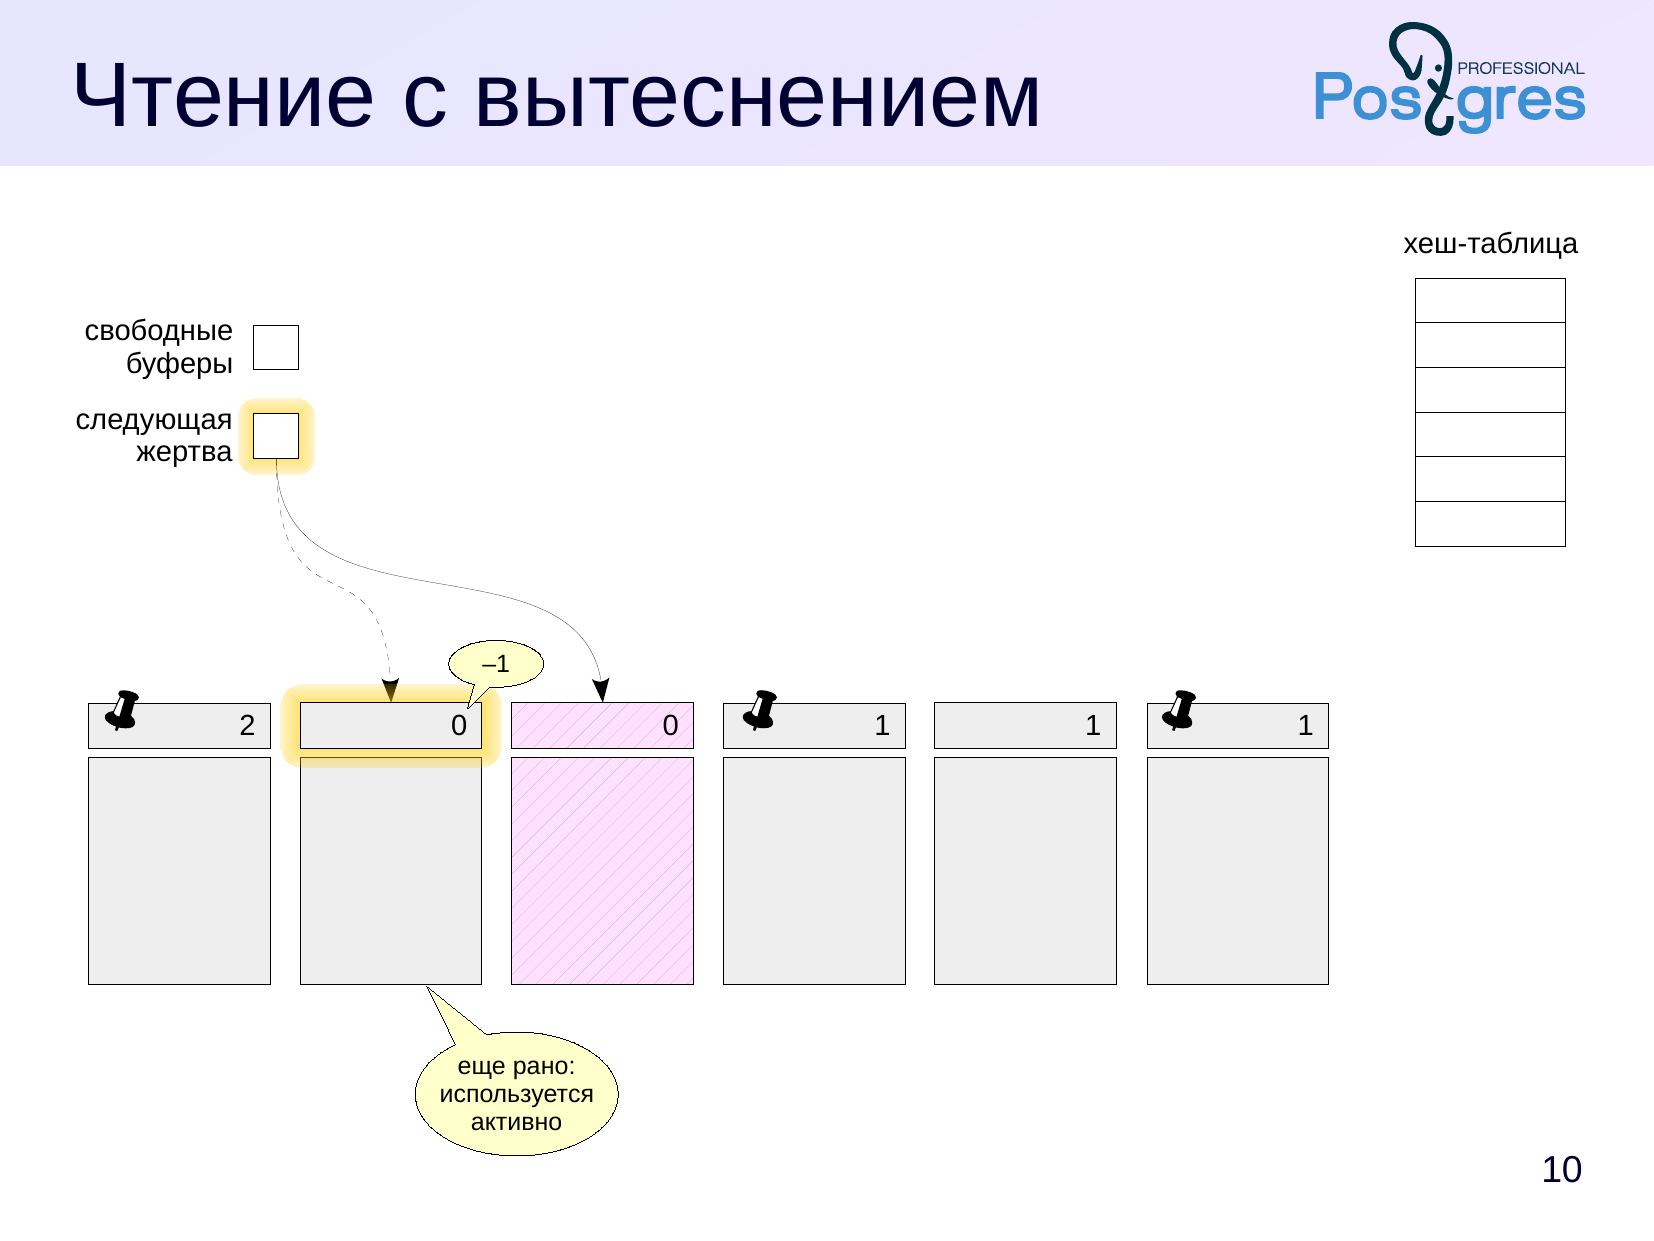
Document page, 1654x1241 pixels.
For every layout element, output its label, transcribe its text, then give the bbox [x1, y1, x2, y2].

text_box [253, 325, 299, 370]
text_box [104, 690, 139, 731]
text_box следующая жертва [60, 395, 248, 476]
text_box [1415, 278, 1566, 547]
text_box [723, 757, 906, 985]
text_box [88, 757, 271, 985]
text_box 0 [300, 702, 482, 749]
text_box 1 [934, 702, 1117, 749]
text_box хеш-таблица [1388, 219, 1594, 268]
text_box [238, 398, 315, 475]
text_box 2 [88, 703, 271, 749]
text_box [934, 757, 1117, 985]
title Чтение с вытеснением [70, 43, 1241, 147]
text_box –1 [448, 640, 544, 709]
text_box [1161, 690, 1197, 731]
text_box [742, 690, 777, 731]
text_box еще рано: используется активно [415, 986, 619, 1156]
text_box свободные буферы [69, 306, 249, 387]
text_box 1 [723, 703, 906, 749]
text_box [280, 684, 502, 985]
text_box [511, 757, 694, 985]
text_box 0 [511, 702, 694, 749]
text_box [1147, 757, 1329, 985]
text_box 1 [1147, 703, 1329, 749]
